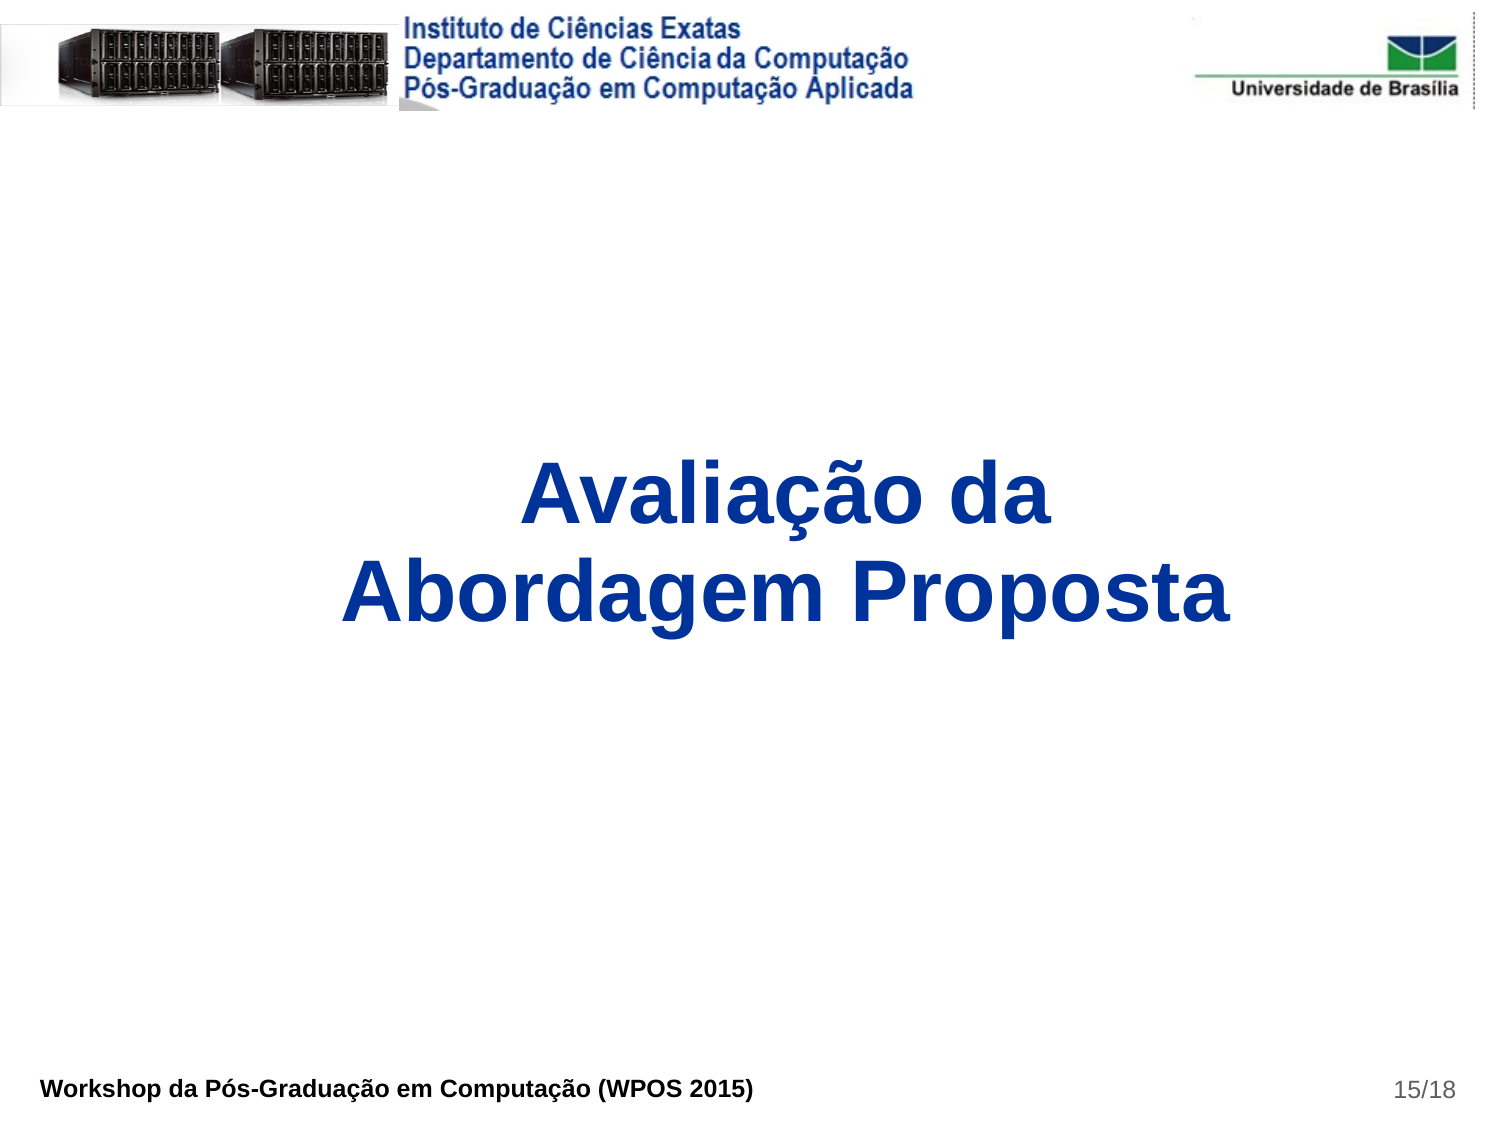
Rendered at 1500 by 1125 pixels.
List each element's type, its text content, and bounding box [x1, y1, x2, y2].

title Avaliação da Abordagem Proposta [153, 340, 1382, 745]
text_box Workshop da Pós-Graduação em Computação (WPOS 2015) [24, 1049, 1370, 1125]
text_box <number>/18 [1370, 1049, 1487, 1125]
picture [0, 12, 1475, 111]
